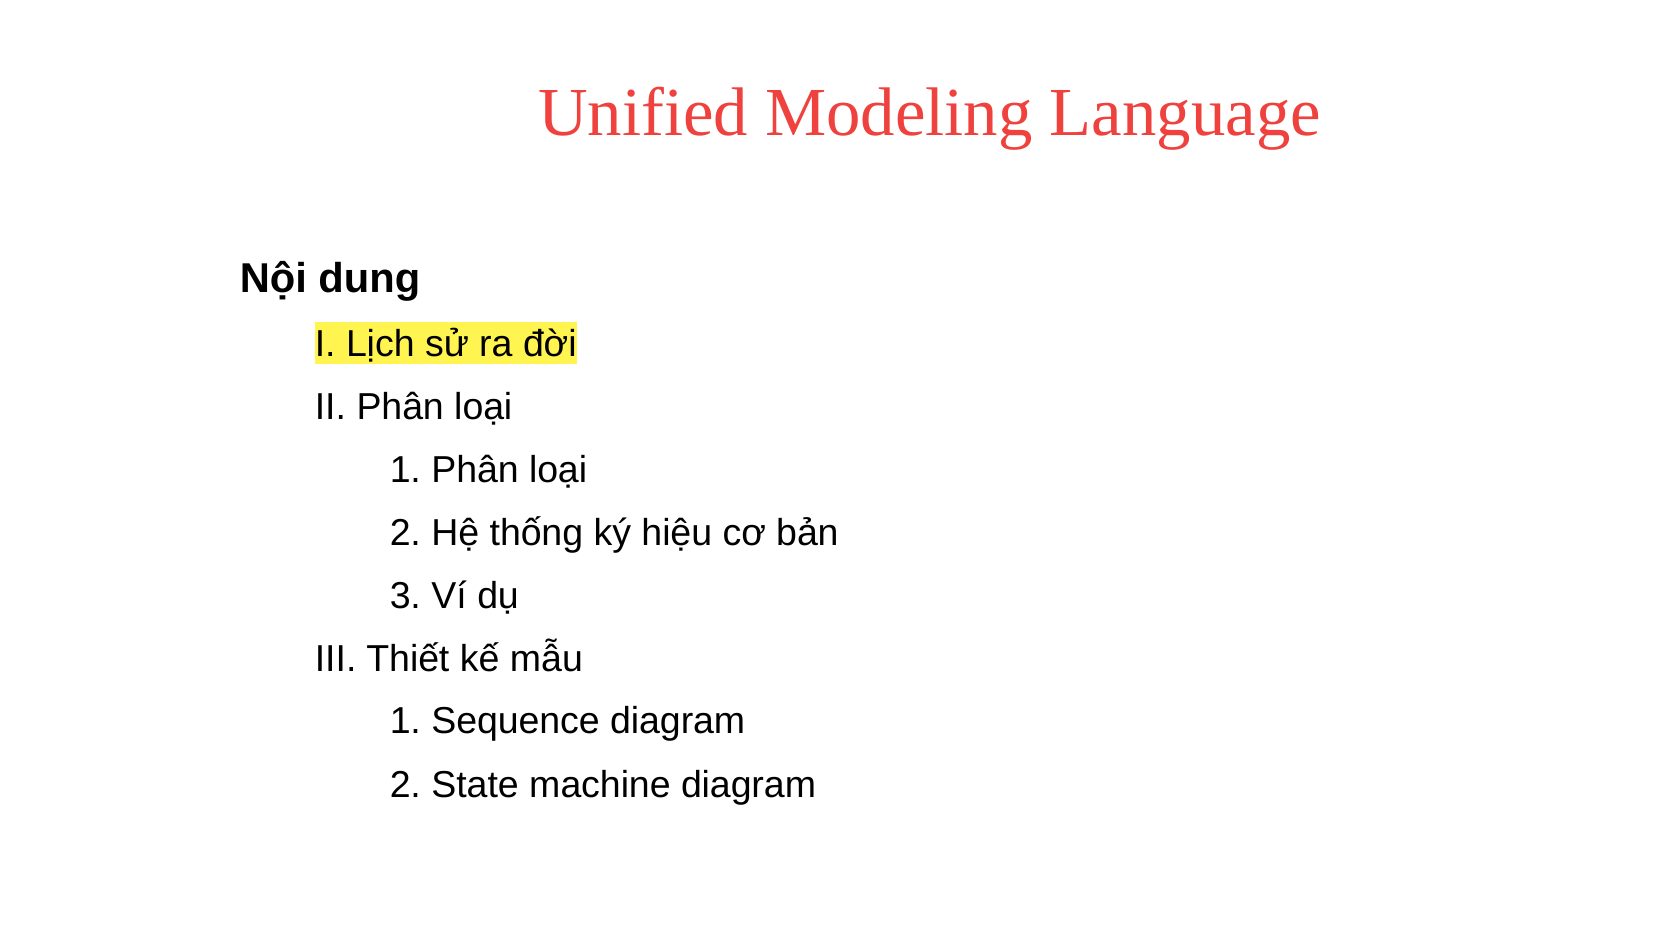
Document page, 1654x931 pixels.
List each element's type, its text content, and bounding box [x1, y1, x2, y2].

text_box Nội dung I. Lịch sử ra đời II. Phân loại 1. Phân loại 2. Hệ thống ký hiệu cơ bản 3. Ví dụ III. Thiết kế mẫu 1. Sequence diagram 2. State machine diagram [225, 224, 1621, 918]
title Unified Modeling Language [265, 35, 1595, 189]
